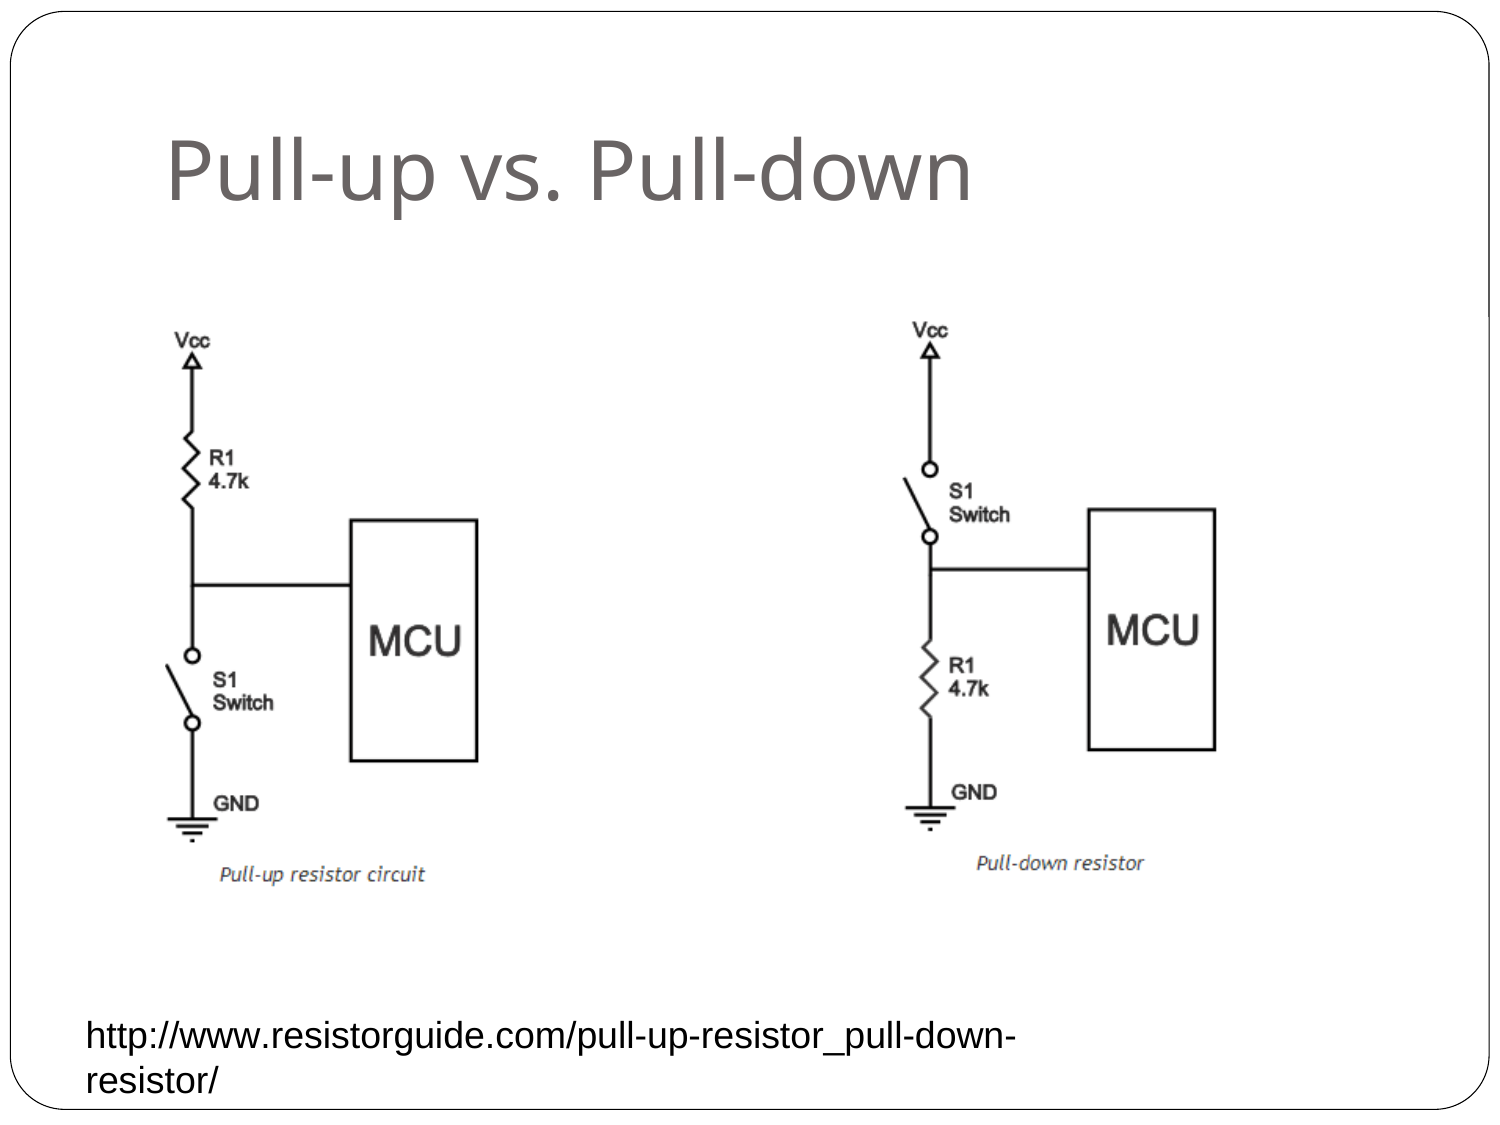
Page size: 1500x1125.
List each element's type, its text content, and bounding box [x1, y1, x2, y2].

picture [165, 318, 488, 888]
text_box http://www.resistorguide.com/pull-up-resistor_pull-down-resistor/ [70, 1003, 1163, 1064]
title Pull-up vs. Pull-down [150, 9, 1426, 233]
picture [892, 303, 1229, 886]
